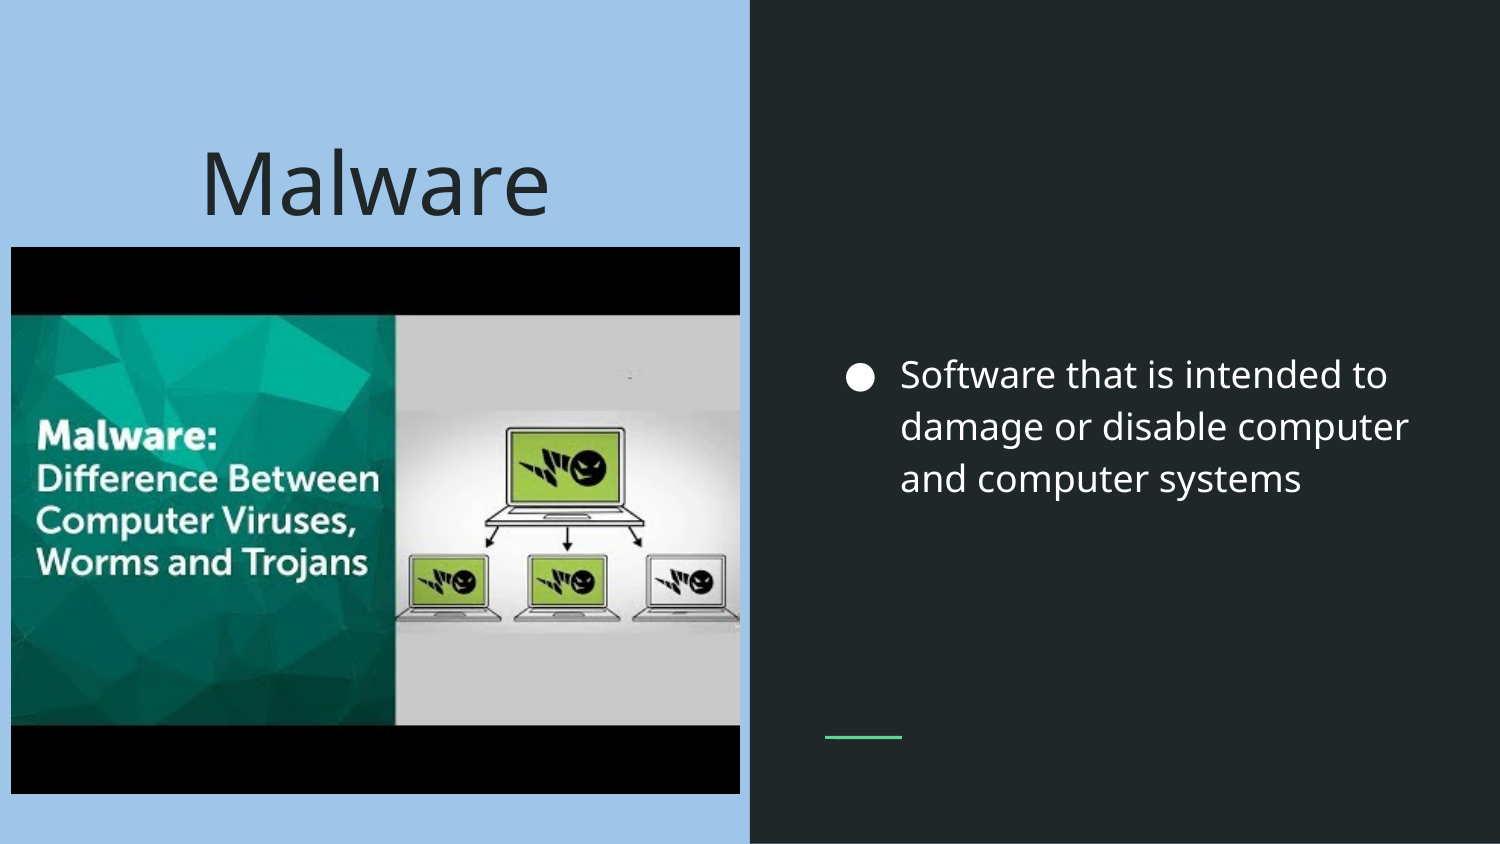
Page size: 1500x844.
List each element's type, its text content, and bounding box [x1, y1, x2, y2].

list Software that is intended to damage or disable computer and computer systems [810, 118, 1440, 725]
title Malware [43, 0, 708, 247]
picture [11, 247, 740, 794]
